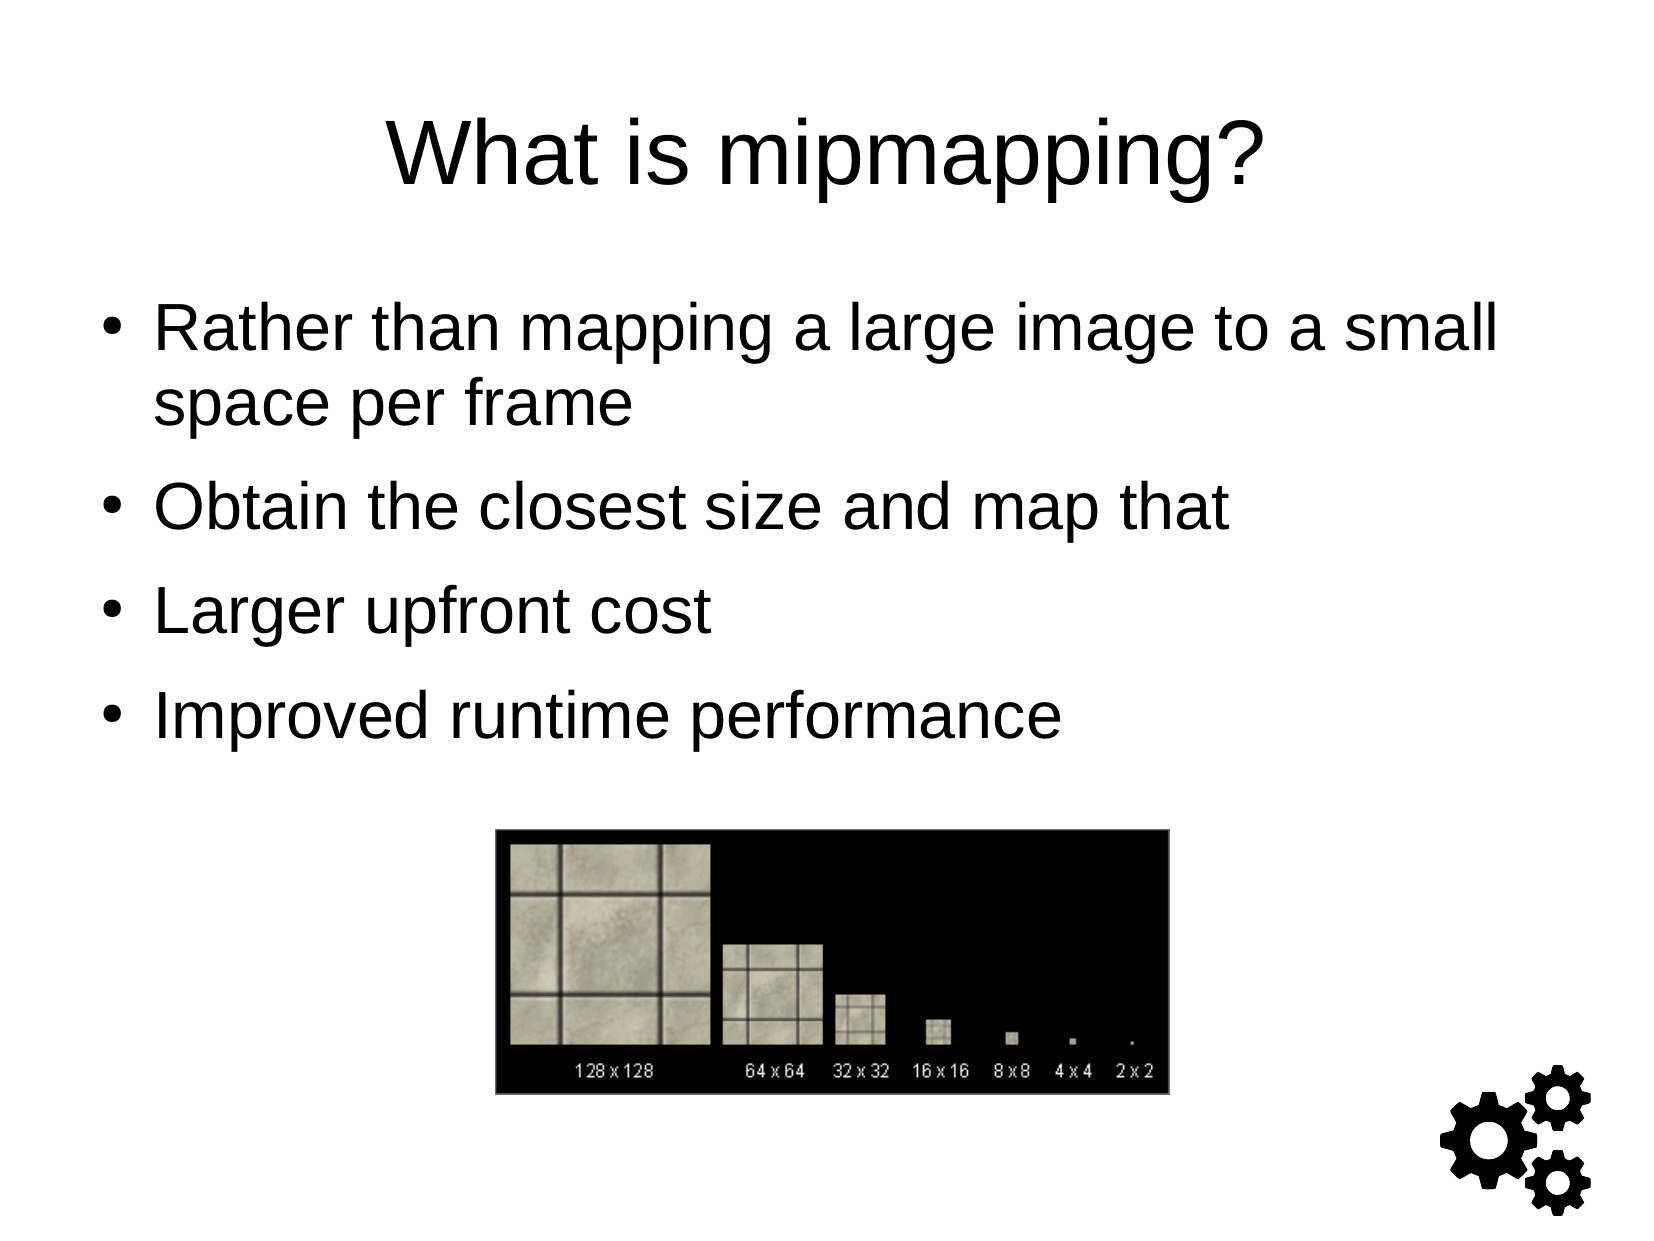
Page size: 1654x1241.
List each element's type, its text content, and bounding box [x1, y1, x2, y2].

list Rather than mapping a large image to a small space per frame Obtain the closest size and map that Larger upfront cost Improved runtime performance [82, 290, 1571, 1010]
picture [495, 829, 1170, 1096]
picture [1440, 1065, 1591, 1216]
title What is mipmapping? [82, 49, 1571, 257]
